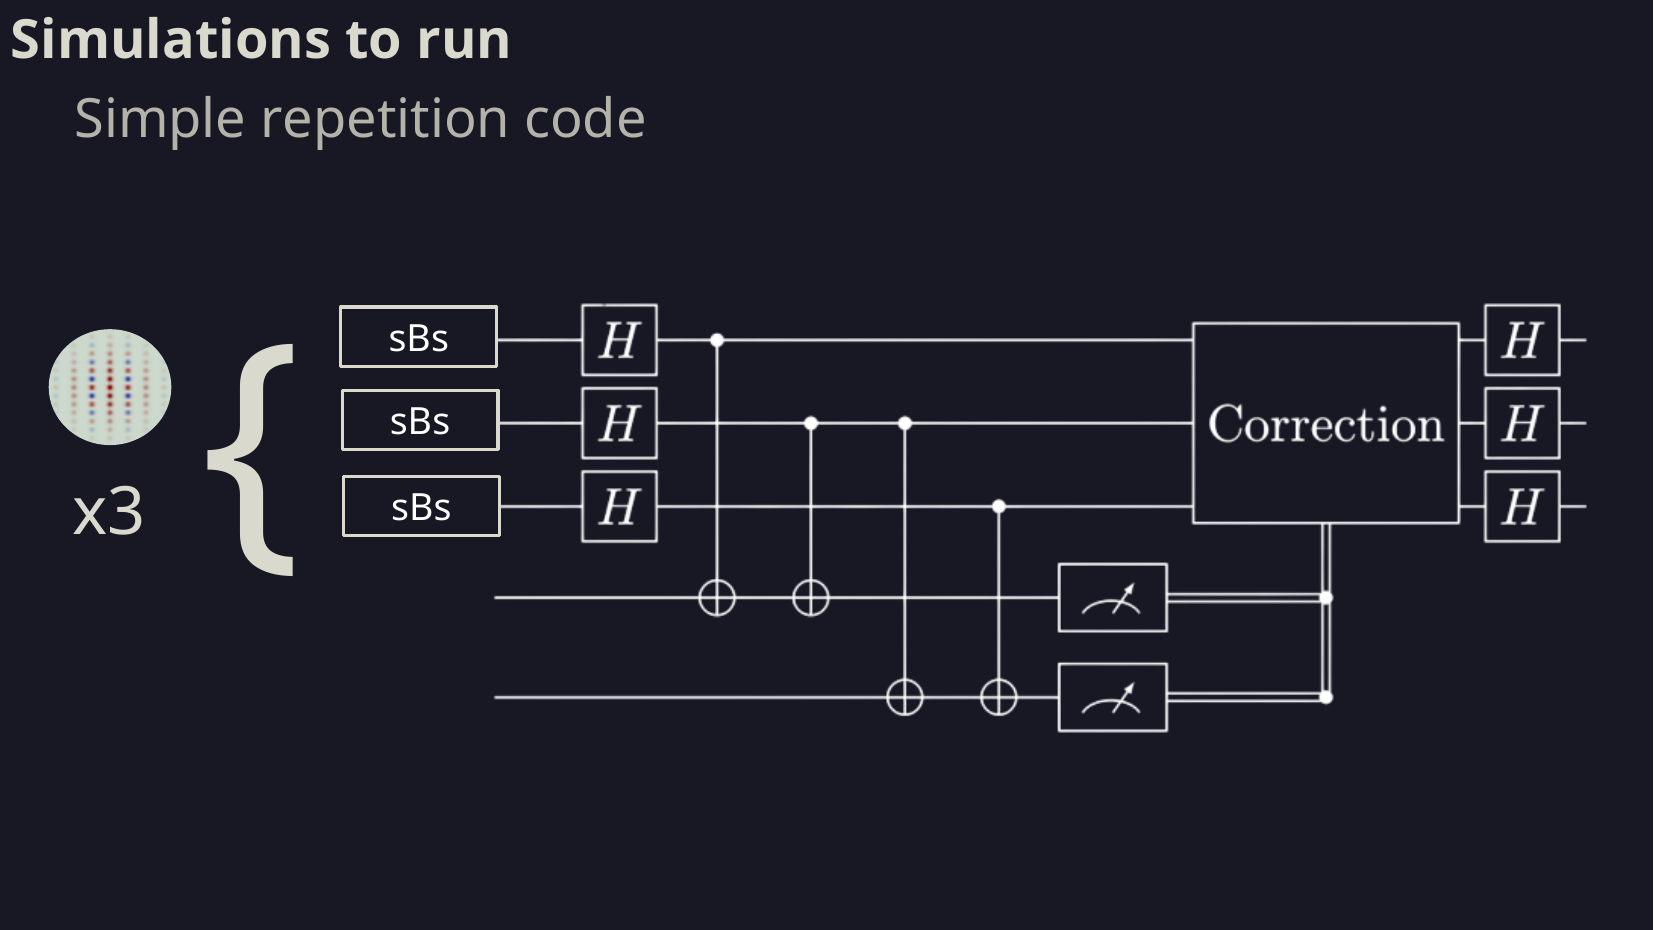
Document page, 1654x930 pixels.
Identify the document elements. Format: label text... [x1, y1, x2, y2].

text_box x3 [57, 455, 158, 559]
text_box { [185, 242, 349, 599]
text_box [48, 329, 172, 446]
text_box sBs [343, 476, 500, 536]
picture [487, 290, 1608, 752]
text_box Simulations to run [10, 0, 1635, 80]
text_box sBs [342, 390, 498, 450]
text_box Simple repetition code [74, 79, 810, 155]
text_box sBs [340, 307, 497, 367]
